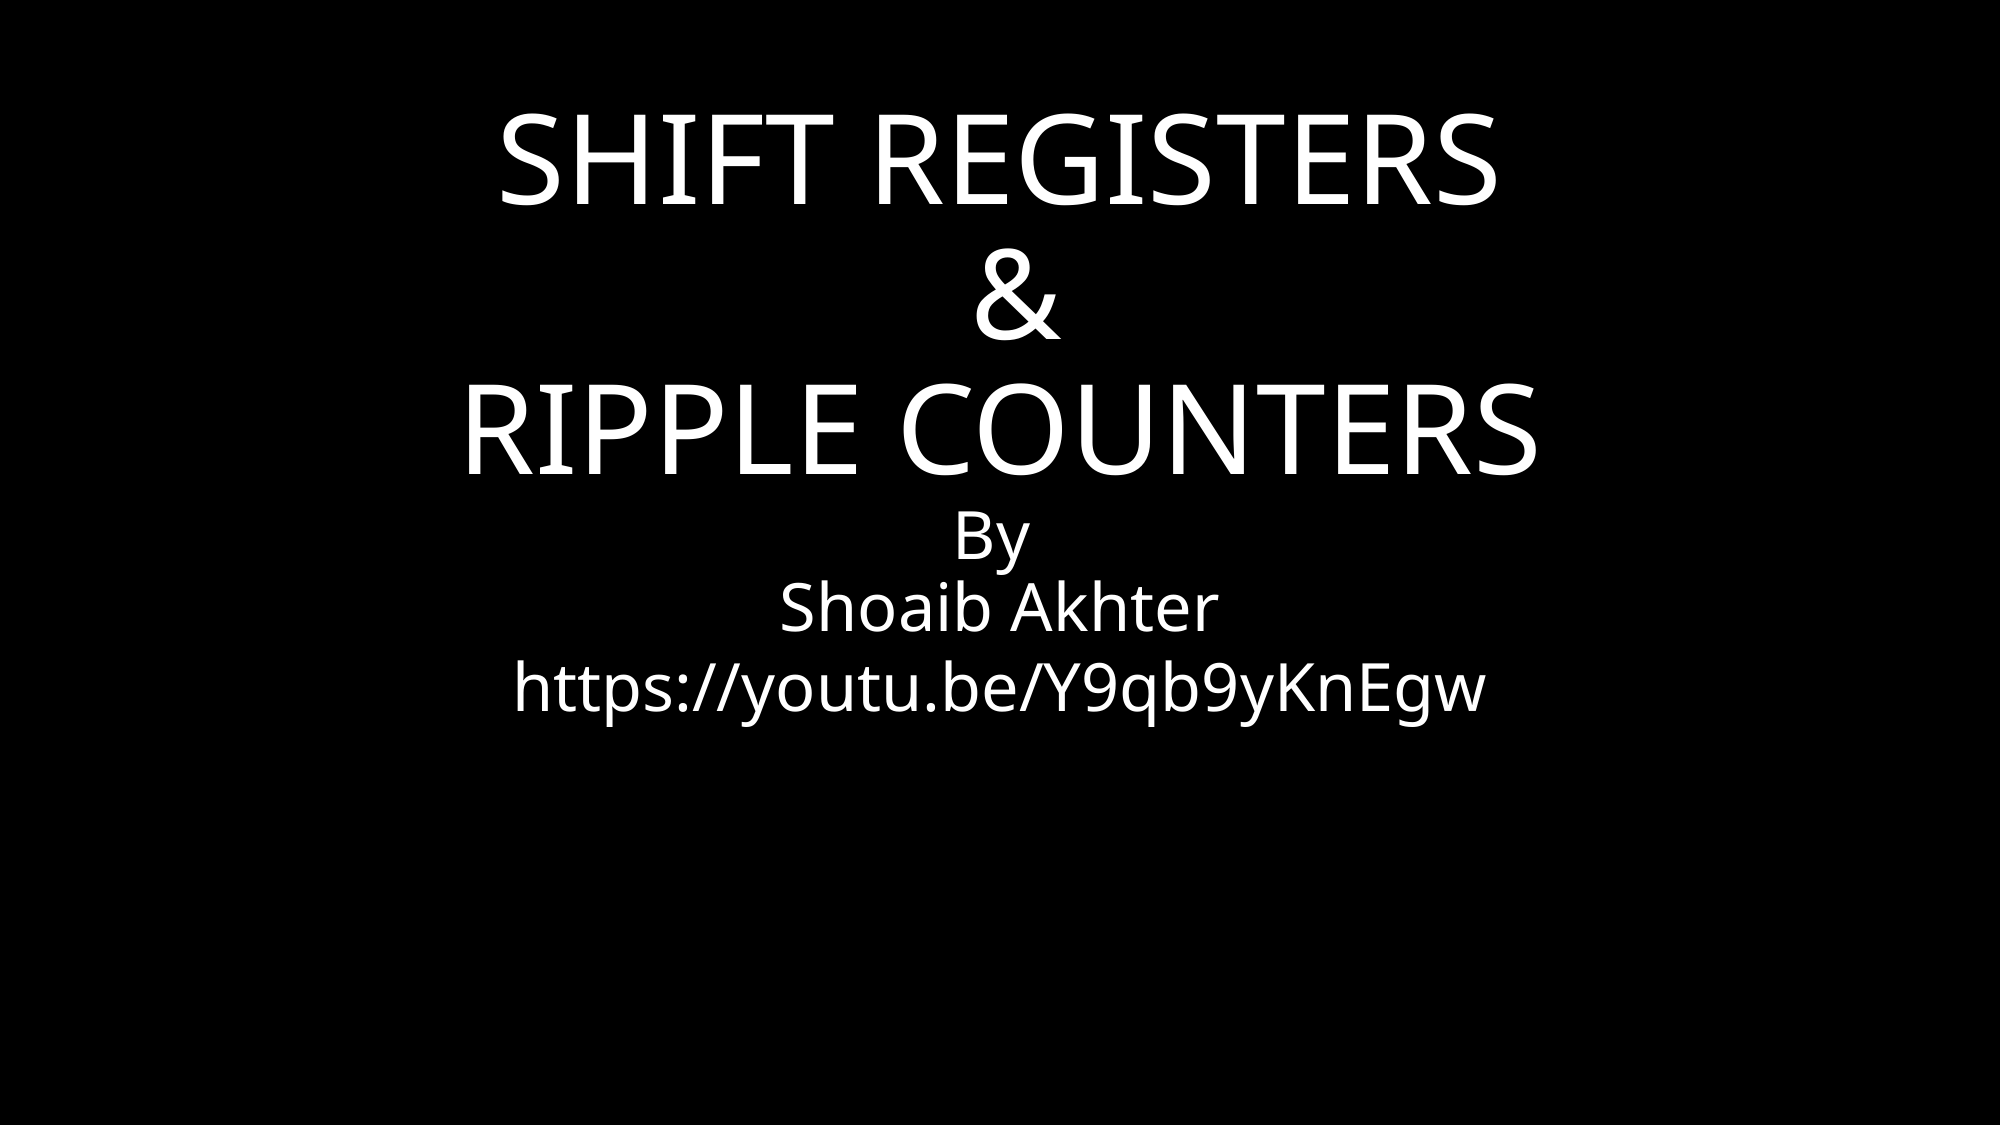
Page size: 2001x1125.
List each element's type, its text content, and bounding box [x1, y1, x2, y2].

title SHIFT REGISTERS & RIPPLE COUNTERS By Shoaib Akhter https://youtu.be/Y9qb9yKnEgw [249, 32, 1750, 736]
